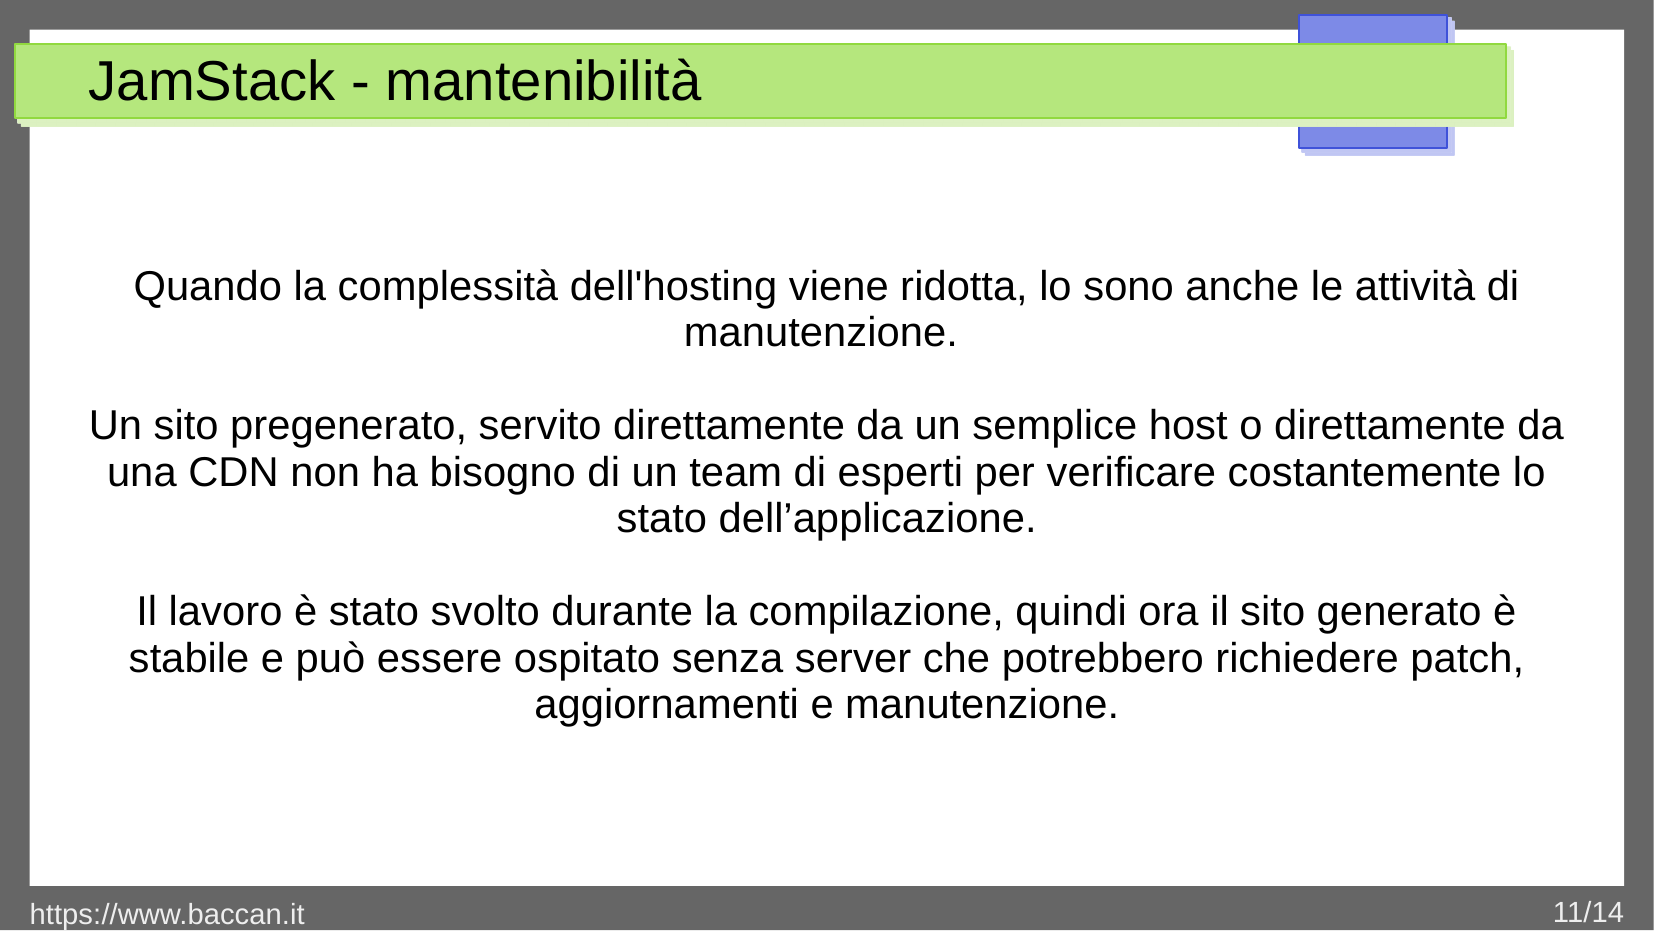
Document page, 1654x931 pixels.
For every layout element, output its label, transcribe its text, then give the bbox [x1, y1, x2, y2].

title JamStack - mantenibilità [88, 44, 1506, 119]
text_box Quando la complessità dell'hosting viene ridotta, lo sono anche le attività di manutenzione. Un sito pregenerato, servito direttamente da un semplice host o direttamente da una CDN non ha bisogno di un team di esperti per verificare costantemente lo stato dell’applicazione. Il lavoro è stato svolto durante la compilazione, quindi ora il sito generato è stabile e può essere ospitato senza server che potrebbero richiedere patch, aggiornamenti e manutenzione. [88, 169, 1565, 821]
